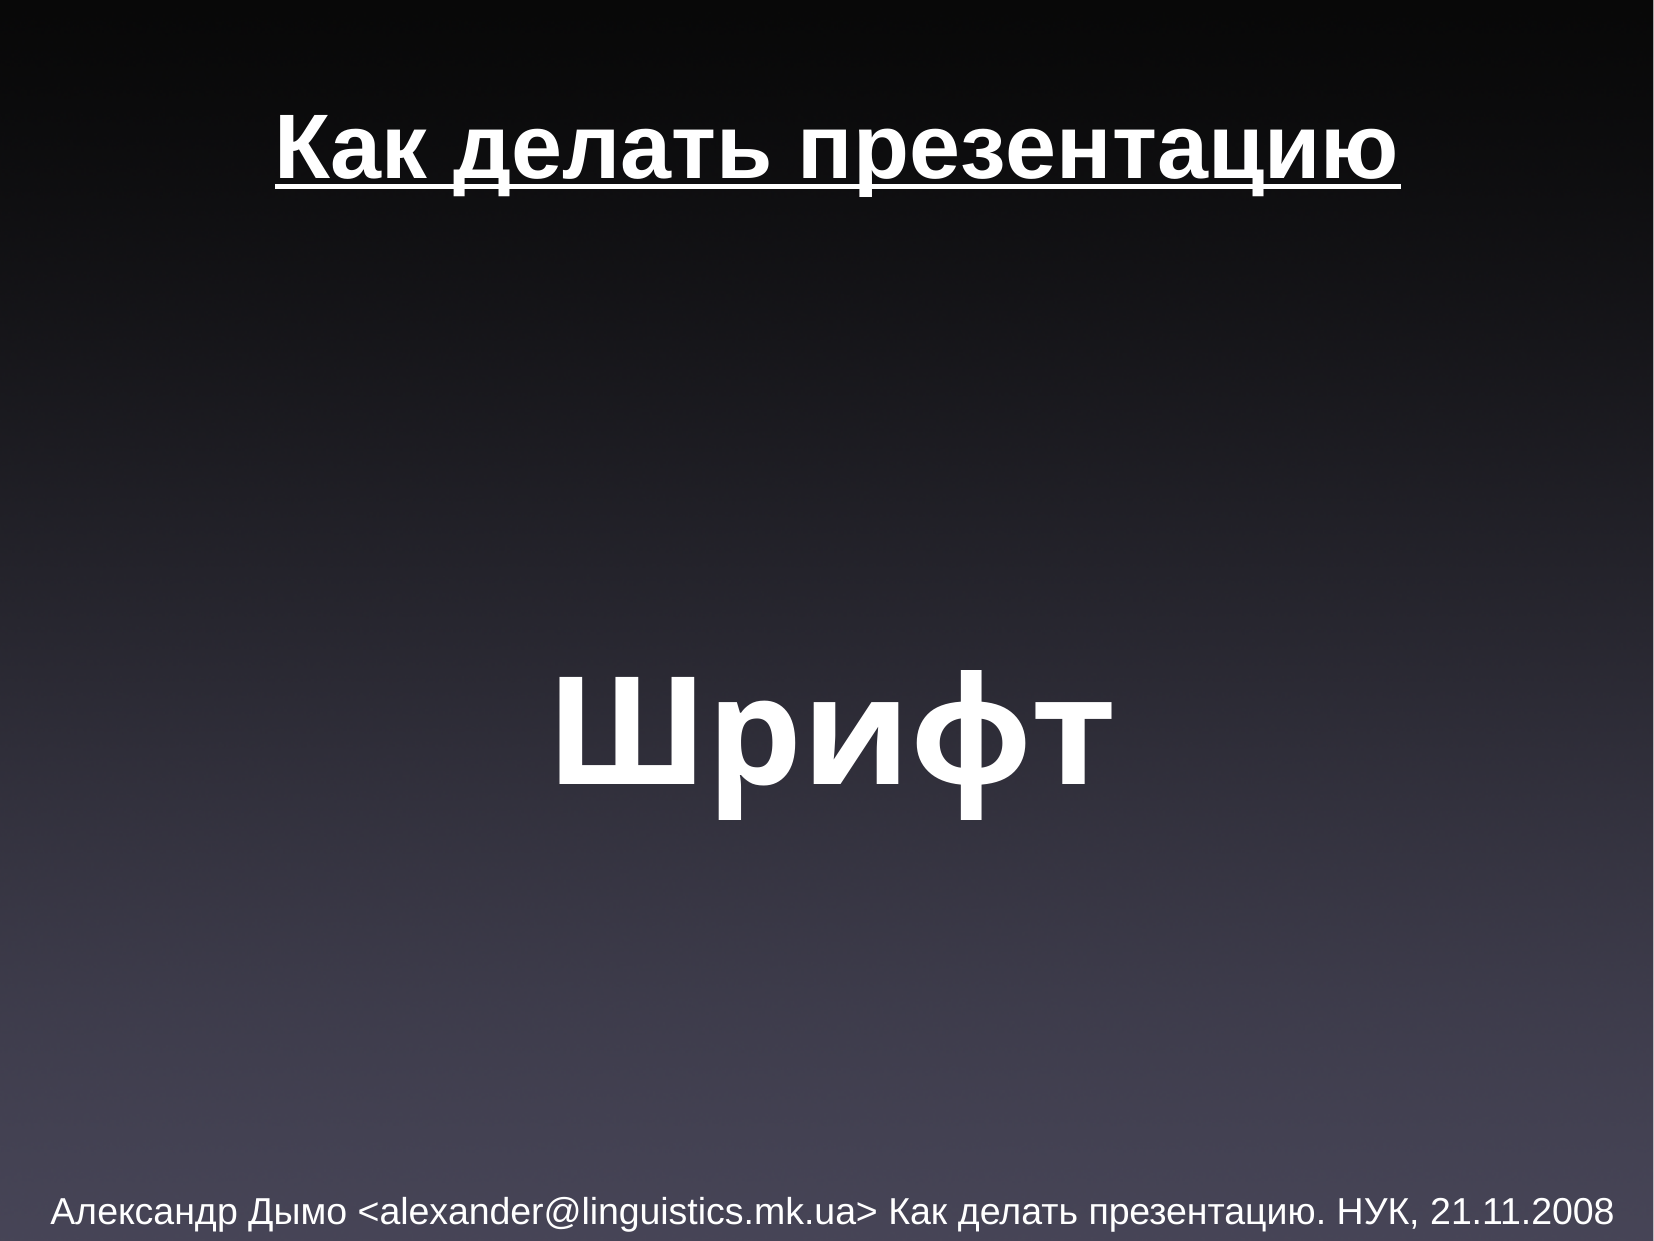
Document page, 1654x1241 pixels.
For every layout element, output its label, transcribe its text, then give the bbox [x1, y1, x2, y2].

title Как делать презентацию [31, 43, 1644, 251]
text_box Александр Дымо <alexander@linguistics.mk.ua> Как делать презентацию. НУК, 21.11.2008 [35, 1183, 1631, 1240]
picture [0, 0, 1654, 1241]
subtitle Шрифт [86, 224, 1575, 1125]
